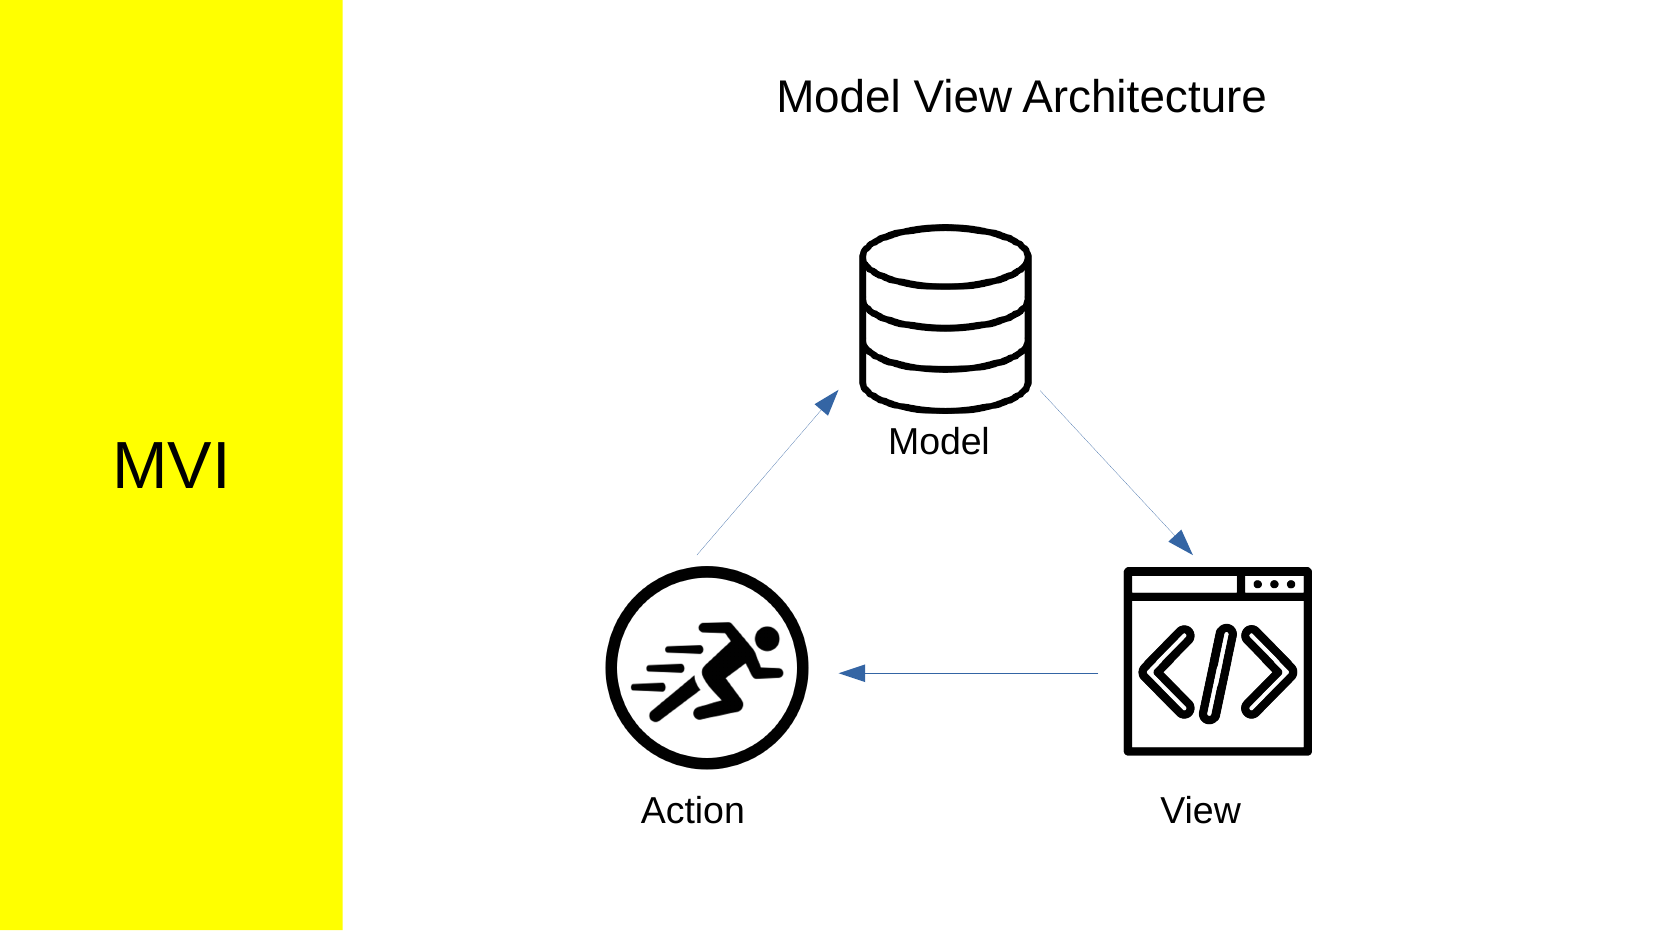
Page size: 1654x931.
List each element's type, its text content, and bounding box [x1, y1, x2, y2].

picture [602, 566, 812, 777]
text_box Action [625, 781, 768, 839]
text_box Model View Architecture [448, 63, 1595, 130]
picture [850, 224, 1040, 414]
picture [1123, 567, 1312, 756]
text_box View [1145, 781, 1288, 839]
list MVI [0, 0, 343, 931]
text_box Model [862, 413, 1016, 471]
